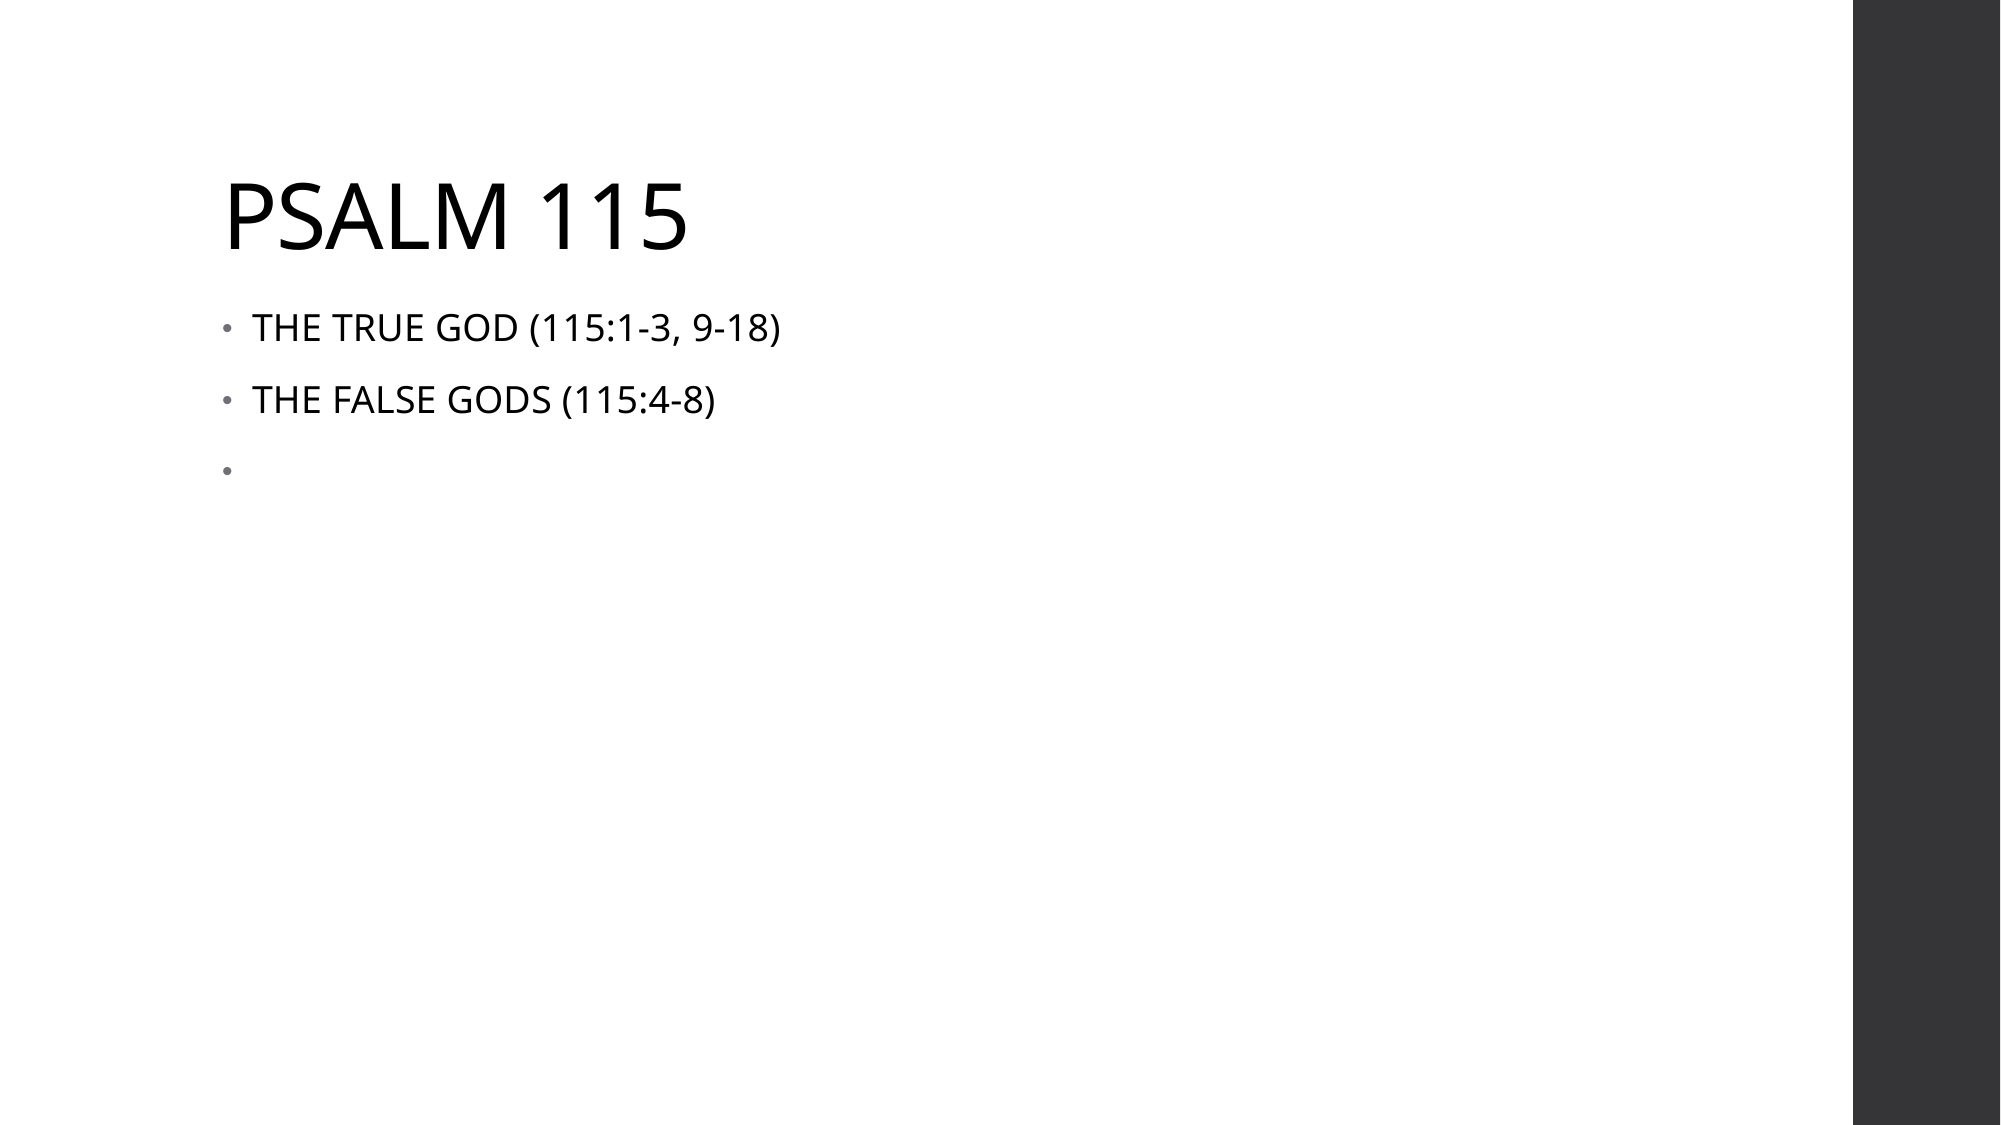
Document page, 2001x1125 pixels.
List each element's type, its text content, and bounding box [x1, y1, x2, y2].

list THE TRUE GOD (115:1-3, 9-18) THE FALSE GODS (115:4-8) [206, 299, 1617, 1014]
title PSALM 115 [206, 60, 1797, 278]
